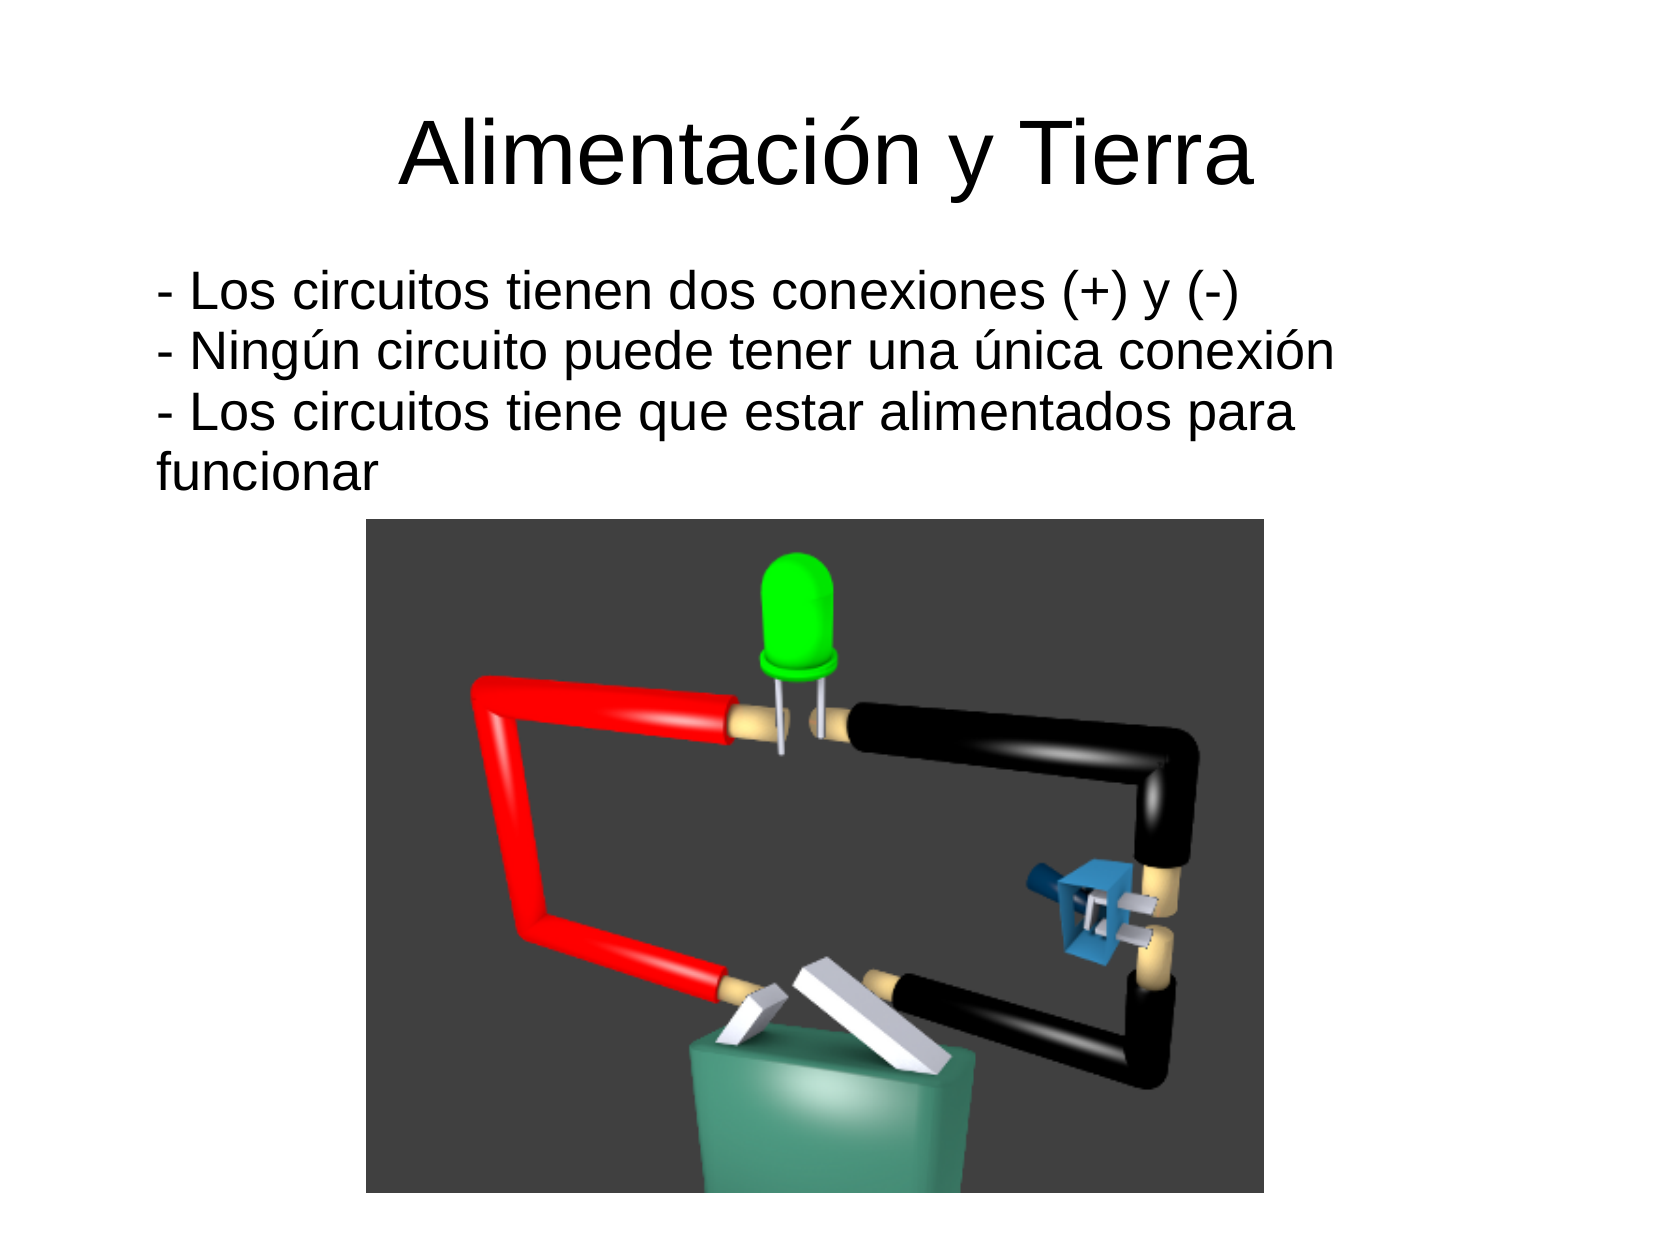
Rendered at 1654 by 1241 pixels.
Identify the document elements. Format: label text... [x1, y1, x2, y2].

title Alimentación y Tierra [82, 49, 1571, 257]
picture [366, 519, 1264, 1193]
text_box - Los circuitos tienen dos conexiones (+) y (-) - Ningún circuito puede tener una única conexión - Los circuitos tiene que estar alimentados para funcionar [141, 252, 1418, 520]
